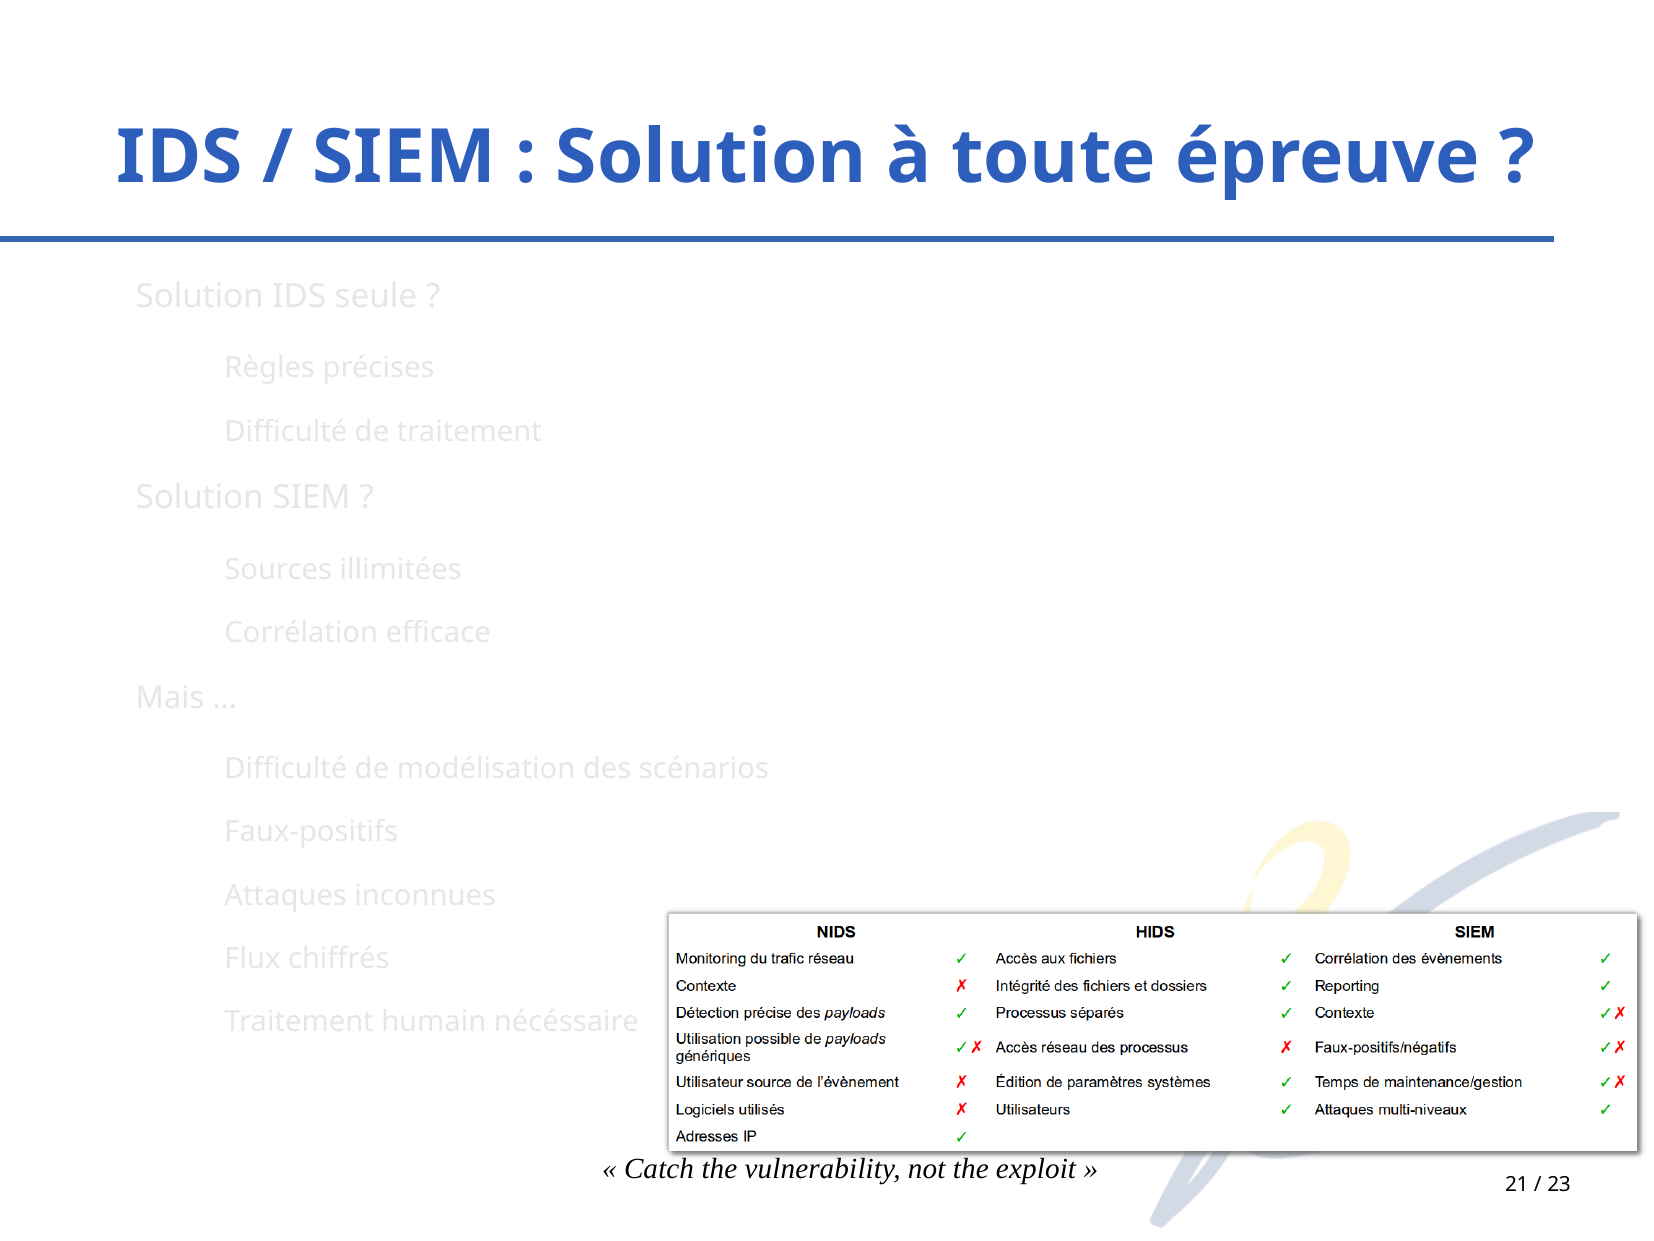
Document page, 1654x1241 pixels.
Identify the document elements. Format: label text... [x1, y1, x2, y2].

title IDS / SIEM : Solution à toute épreuve ? [82, 49, 1571, 257]
picture [661, 906, 1648, 1162]
text_box « Catch the vulnerability, not the exploit » [35, 1145, 1630, 1193]
list Solution IDS seule ? Règles précises Difficulté de traitement Solution SIEM ? Sources illimitées Corrélation efficace Mais … Difficulté de modélisation des scénarios Faux-positifs Attaques inconnues Flux chiffrés Traitement humain nécéssaire [82, 271, 1571, 1045]
